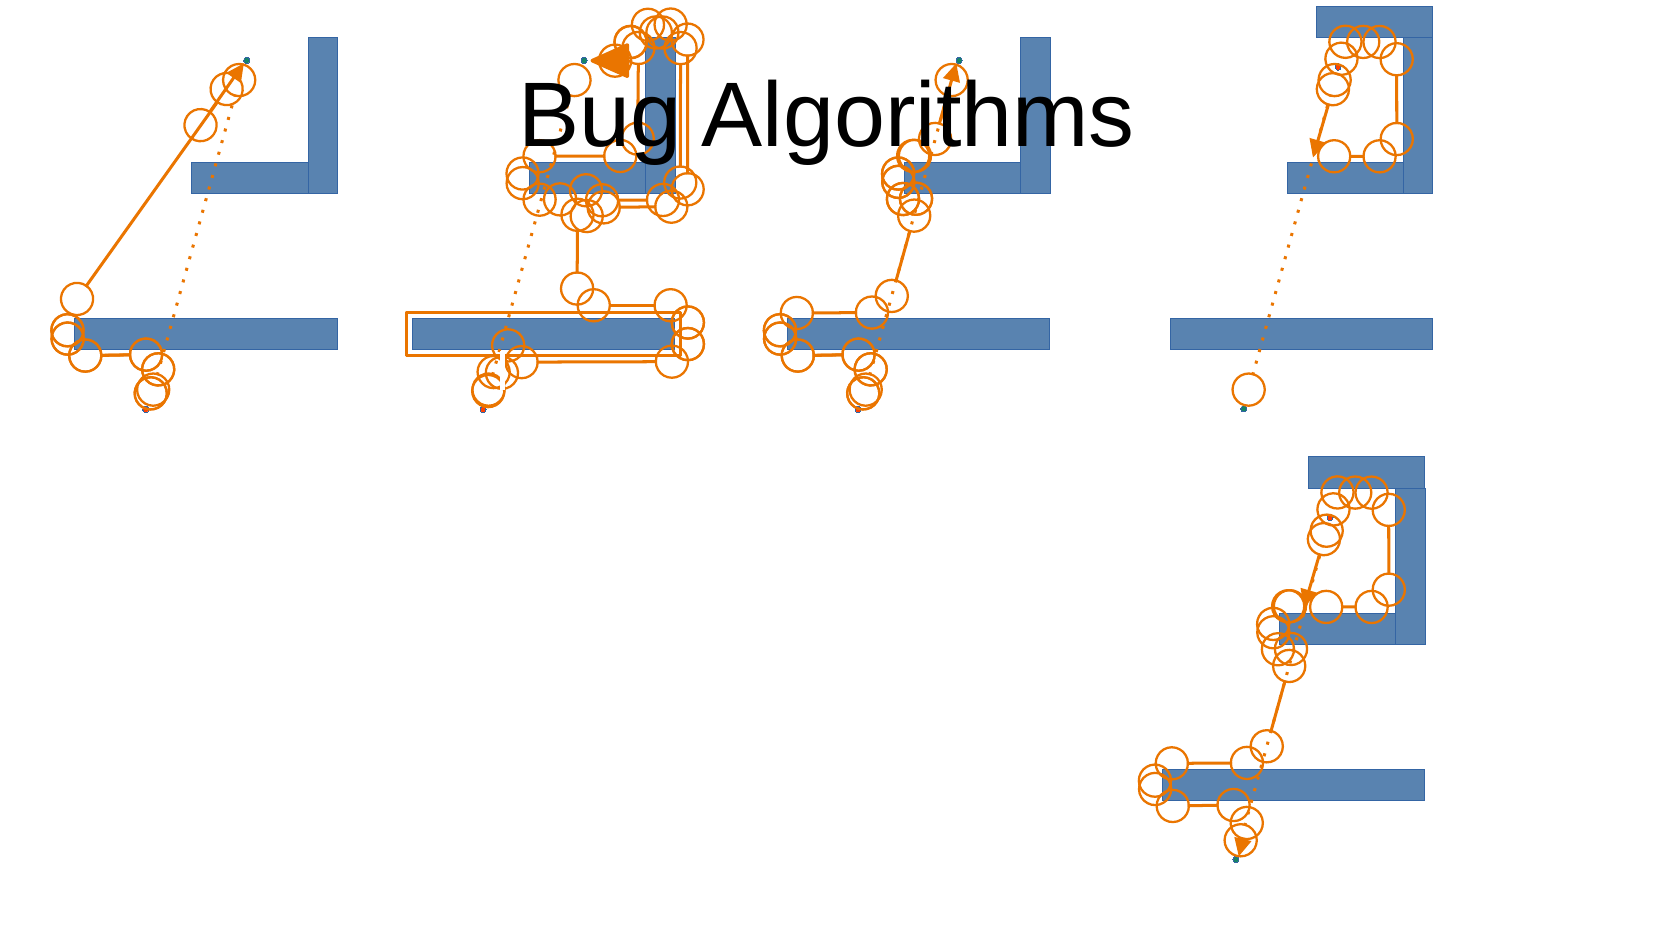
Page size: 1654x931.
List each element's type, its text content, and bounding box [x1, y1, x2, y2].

text_box [1279, 613, 1287, 620]
text_box [81, 318, 338, 350]
text_box [1279, 637, 1286, 645]
text_box [1291, 456, 1426, 645]
text_box [787, 342, 794, 350]
text_box [1395, 577, 1403, 602]
text_box [1162, 779, 1169, 791]
text_box [1359, 613, 1384, 621]
text_box [787, 328, 793, 341]
text_box [133, 340, 159, 350]
text_box [1170, 318, 1433, 350]
text_box [74, 318, 81, 326]
text_box [1162, 769, 1169, 777]
text_box [1350, 478, 1359, 487]
text_box [1332, 27, 1350, 37]
text_box [1169, 792, 1186, 801]
title Bug Algorithms [82, 37, 1571, 193]
text_box [1324, 478, 1343, 489]
text_box [412, 318, 674, 350]
text_box [1358, 481, 1369, 489]
text_box [500, 351, 505, 390]
text_box [82, 341, 98, 350]
text_box [1342, 482, 1351, 489]
text_box [1350, 31, 1359, 37]
text_box [494, 331, 522, 350]
text_box [1291, 635, 1305, 645]
text_box [859, 318, 885, 327]
text_box [480, 407, 487, 413]
text_box [1314, 613, 1339, 621]
text_box [1375, 28, 1393, 37]
text_box [845, 340, 872, 350]
text_box [793, 318, 810, 327]
text_box [1279, 622, 1287, 632]
text_box [1288, 613, 1300, 620]
text_box [794, 341, 811, 350]
text_box [797, 318, 1050, 350]
text_box [1358, 28, 1368, 37]
text_box [1395, 497, 1403, 522]
text_box [1240, 406, 1247, 412]
text_box [1316, 6, 1433, 37]
text_box [1220, 791, 1247, 801]
text_box [787, 318, 794, 327]
text_box [1162, 792, 1169, 801]
text_box [74, 343, 81, 350]
text_box [1367, 478, 1385, 489]
text_box [1234, 769, 1260, 777]
text_box [1169, 769, 1185, 778]
text_box [1232, 857, 1239, 863]
text_box [1366, 30, 1376, 37]
text_box [74, 326, 81, 341]
text_box [1172, 769, 1425, 801]
